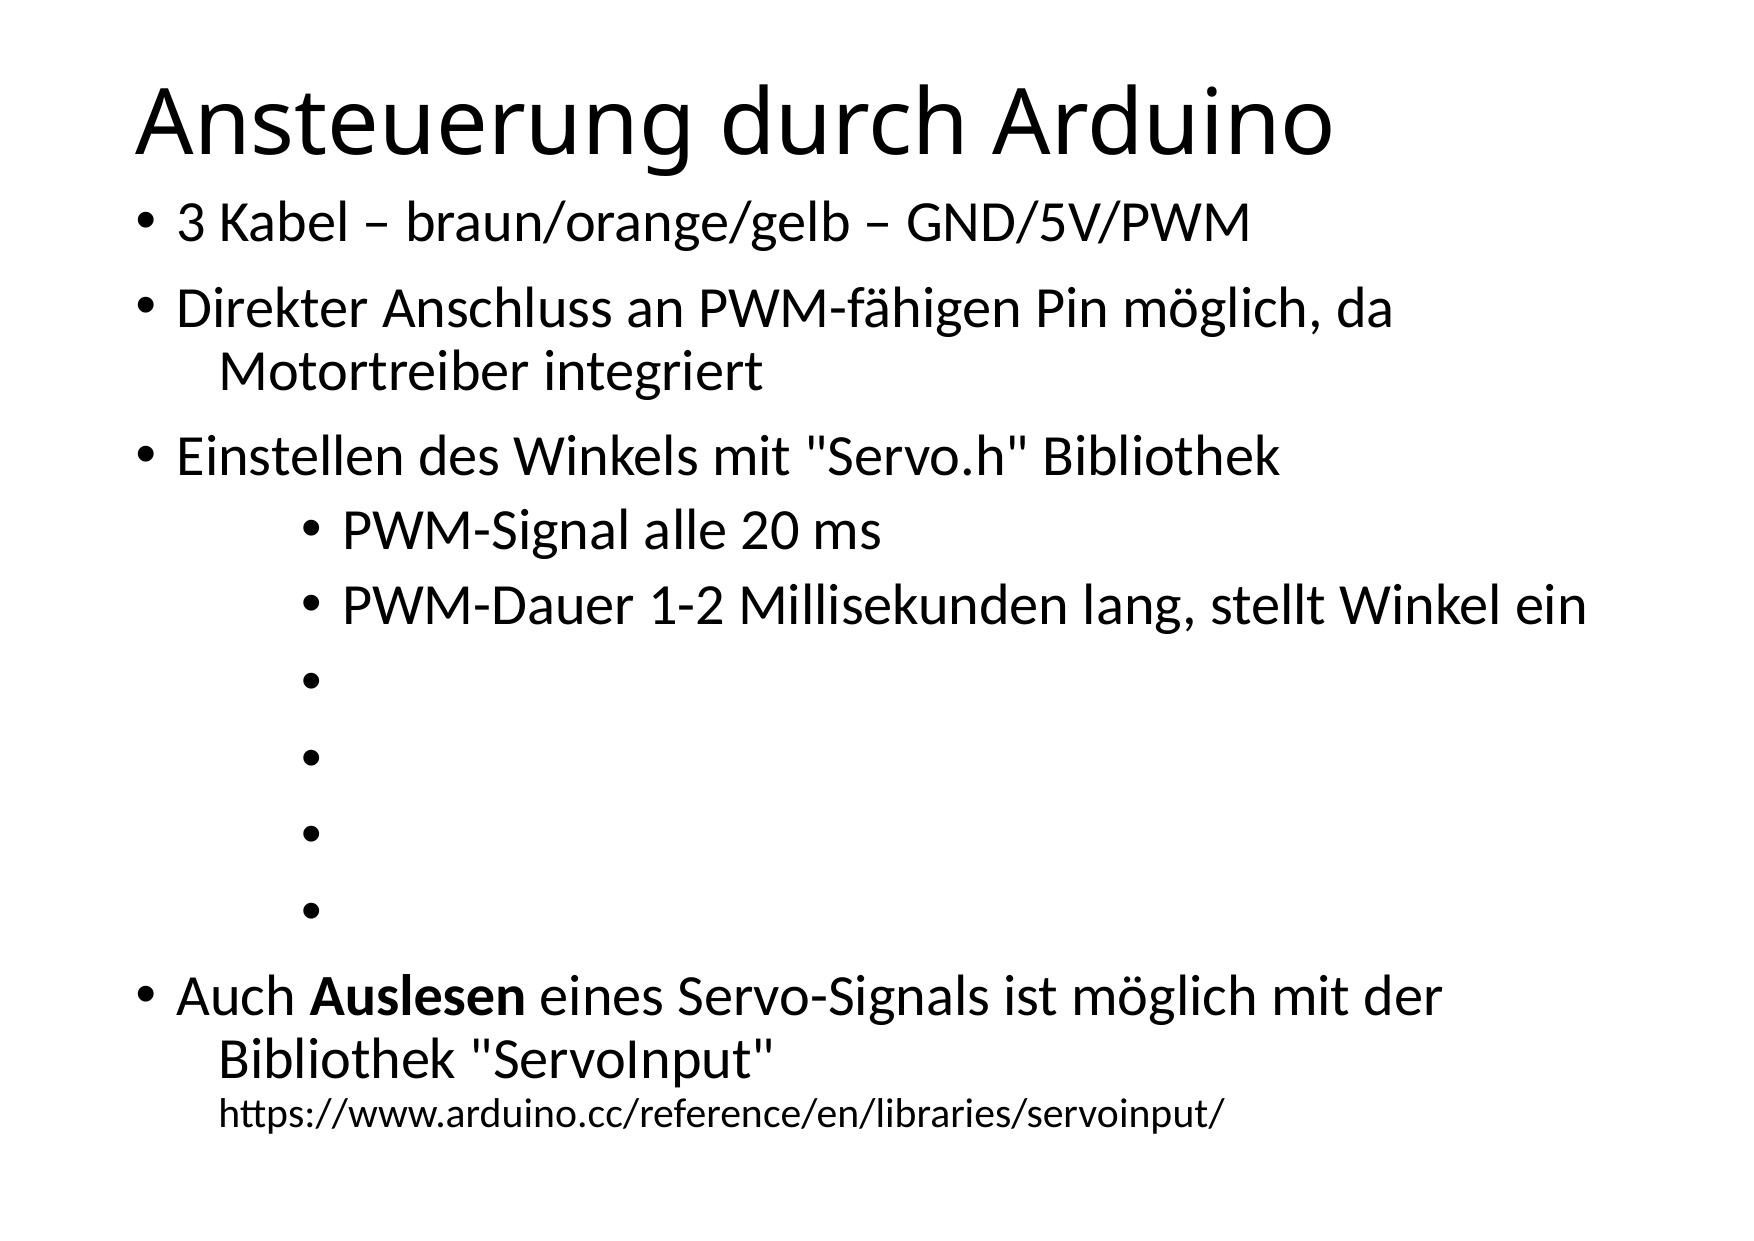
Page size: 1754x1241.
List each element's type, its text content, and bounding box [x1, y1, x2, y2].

list 3 Kabel – braun/orange/gelb – GND/5V/PWM Direkter Anschluss an PWM-fähigen Pin möglich, da Motortreiber integriert Einstellen des Winkels mit "Servo.h" Bibliothek PWM-Signal alle 20 ms PWM-Dauer 1-2 Millisekunden lang, stellt Winkel ein Auch Auslesen eines Servo-Signals ist möglich mit der Bibliothek "ServoInput" https://www.arduino.cc/reference/en/libraries/servoinput/ [120, 183, 1634, 1175]
title Ansteuerung durch Arduino [120, 66, 1634, 183]
